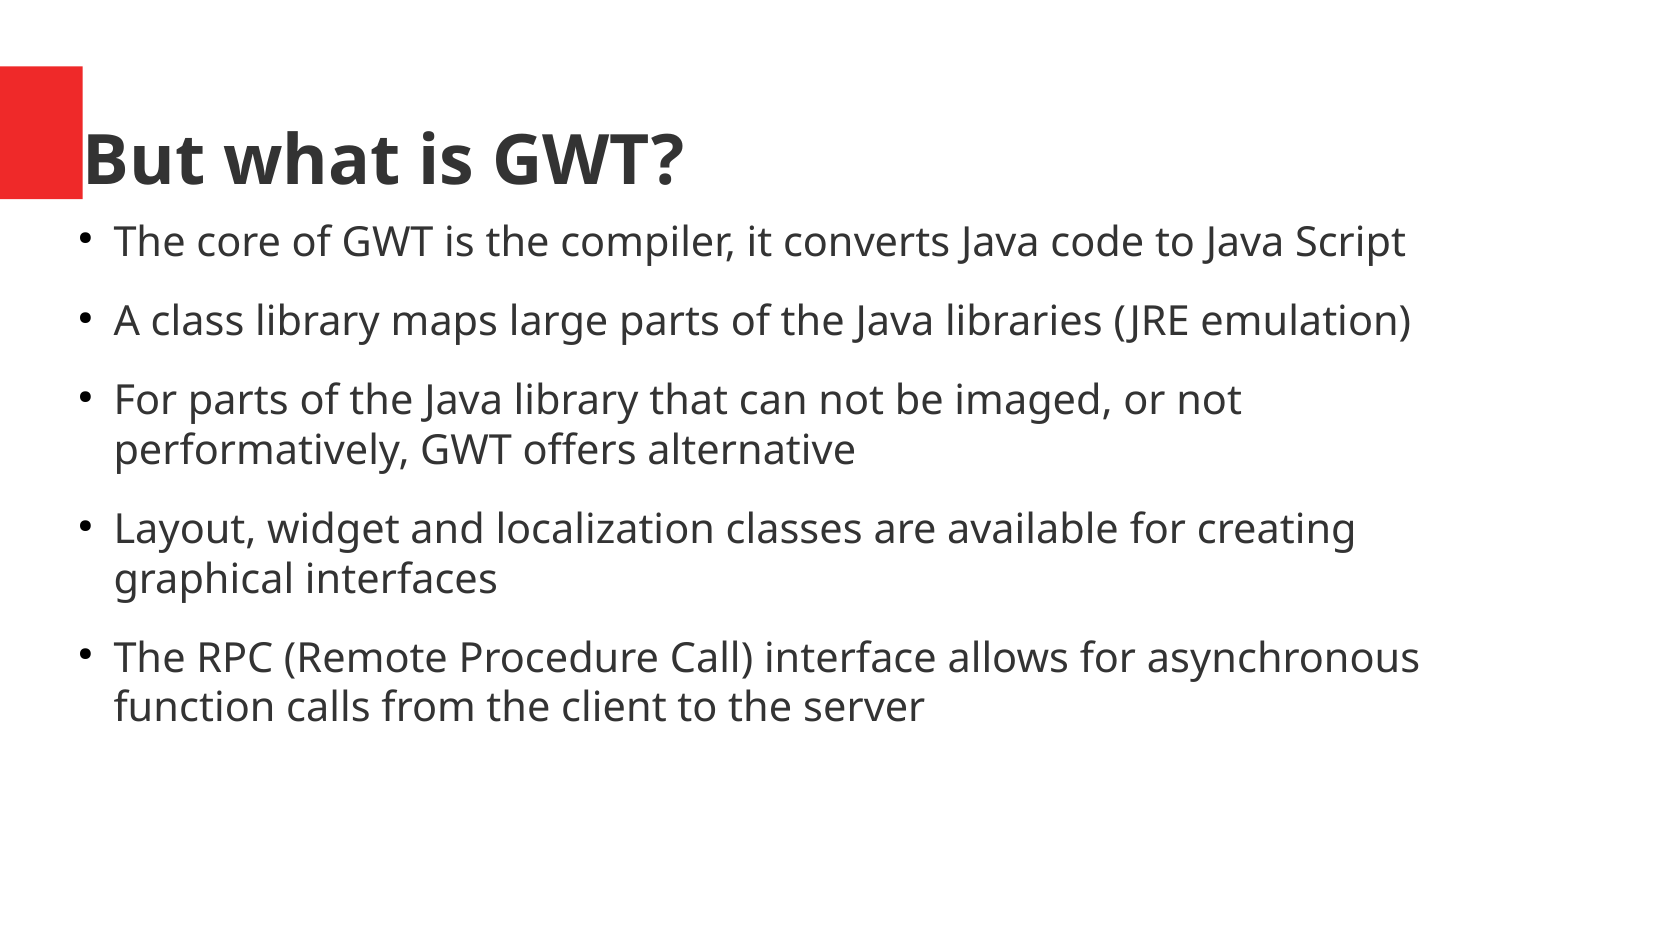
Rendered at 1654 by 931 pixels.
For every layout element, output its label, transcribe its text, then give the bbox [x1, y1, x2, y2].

text_box The core of GWT is the compiler, it converts Java code to Java Script A class library maps large parts of the Java libraries (JRE emulation) For parts of the Java library that can not be imaged, or not performatively, GWT offers alternative Layout, widget and localization classes are available for creating graphical interfaces The RPC (Remote Procedure Call) interface allows for asynchronous function calls from the client to the server [78, 214, 1536, 815]
title But what is GWT? [82, 33, 1571, 196]
